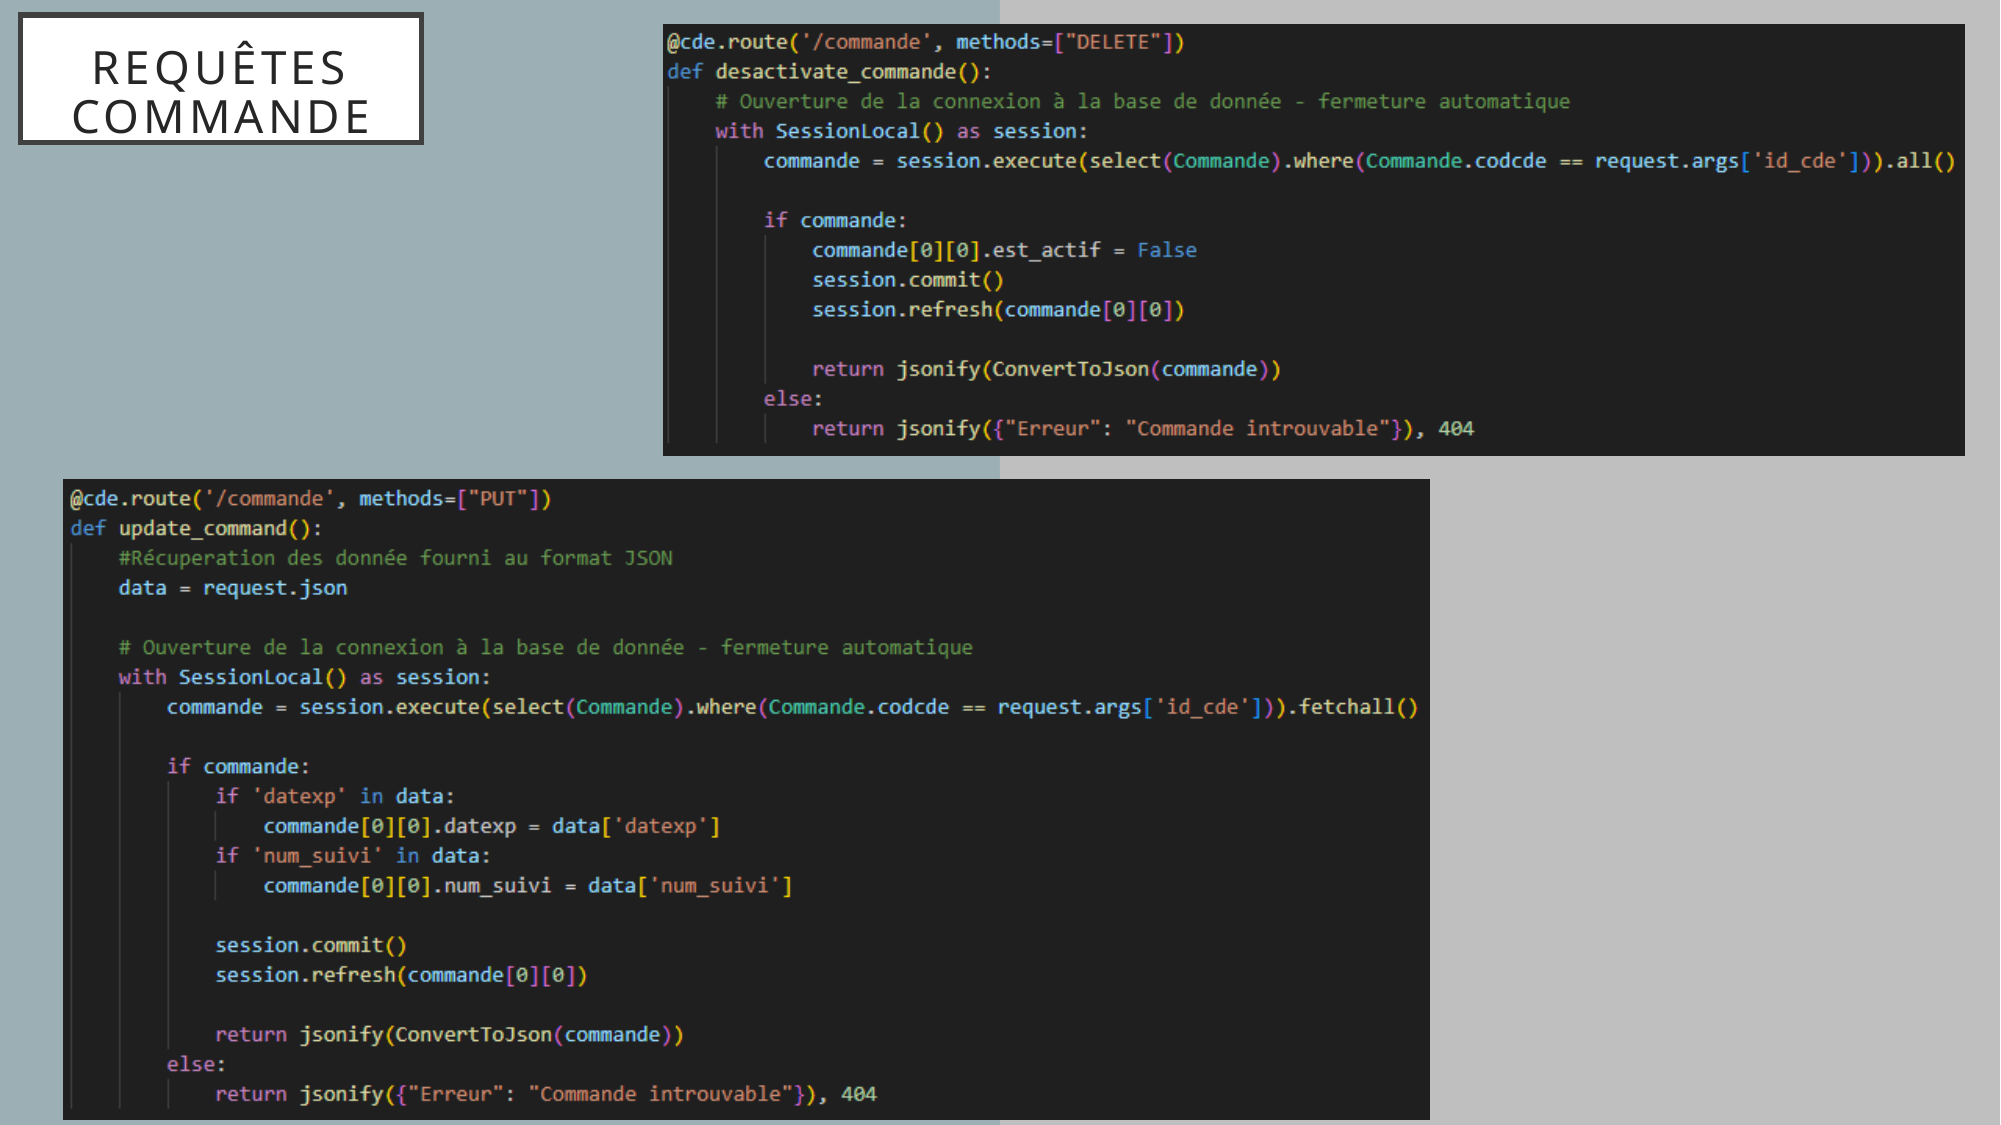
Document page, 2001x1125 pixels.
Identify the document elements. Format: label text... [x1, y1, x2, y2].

picture [63, 0, 2000, 1125]
title Requêtes Commande [20, 14, 422, 143]
